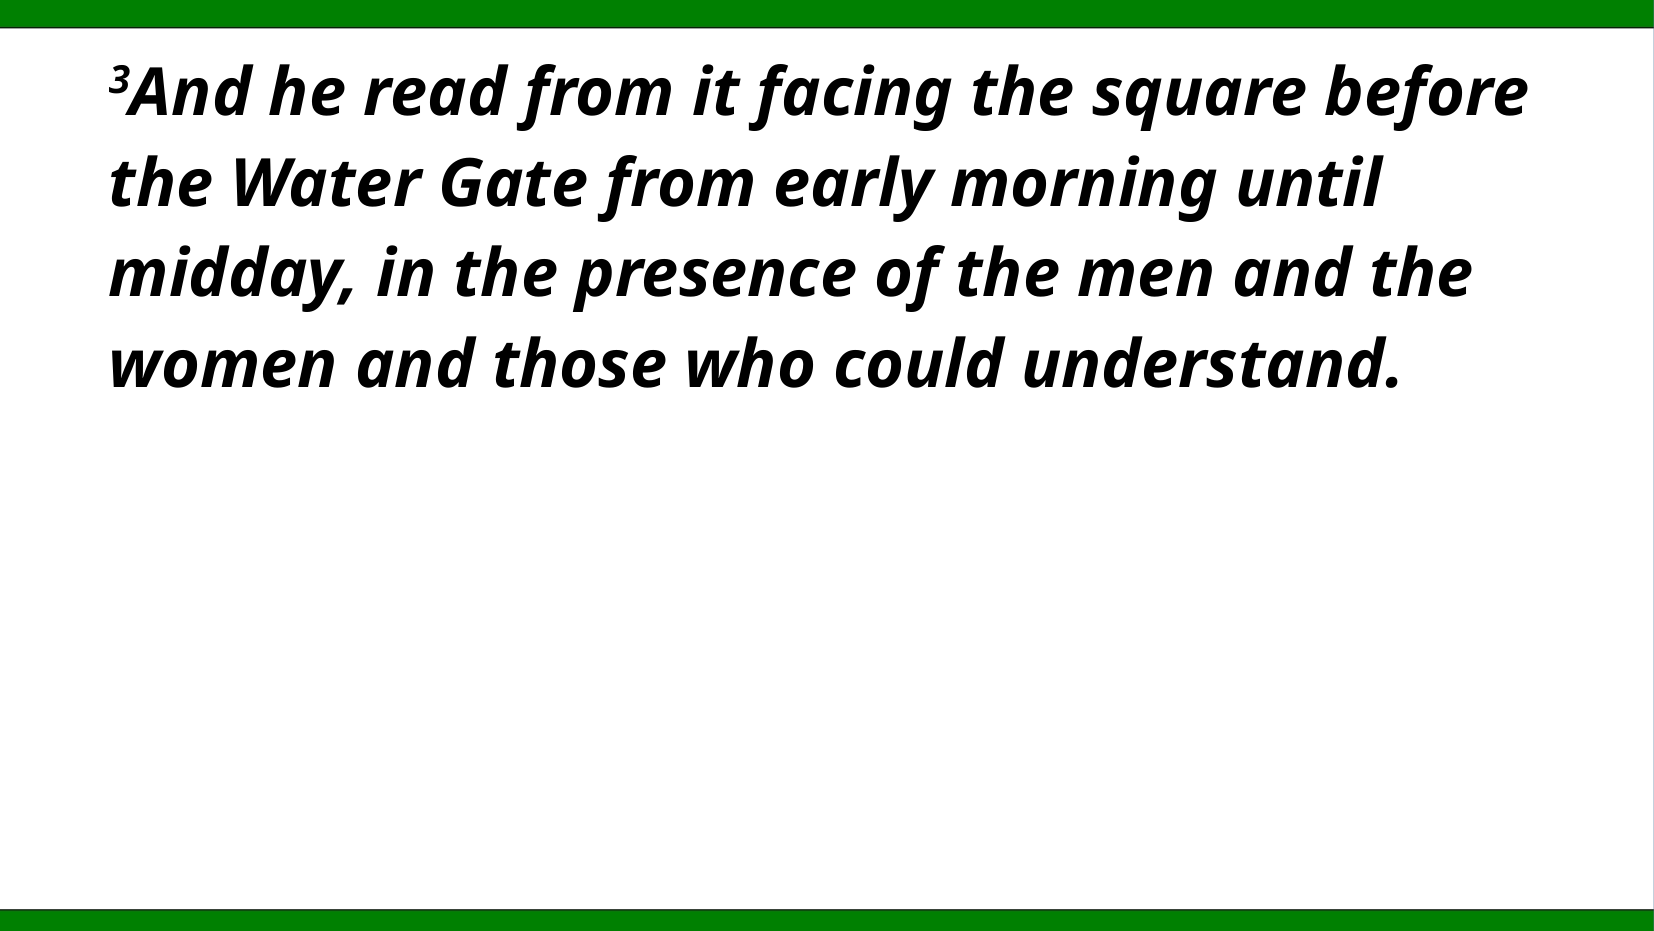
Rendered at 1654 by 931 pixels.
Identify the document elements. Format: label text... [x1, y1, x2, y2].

picture [0, 0, 1654, 931]
text_box 3And he read from it facing the square before the Water Gate from early morning until midday, in the presence of the men and the women and those who could understand. [93, 36, 1564, 407]
